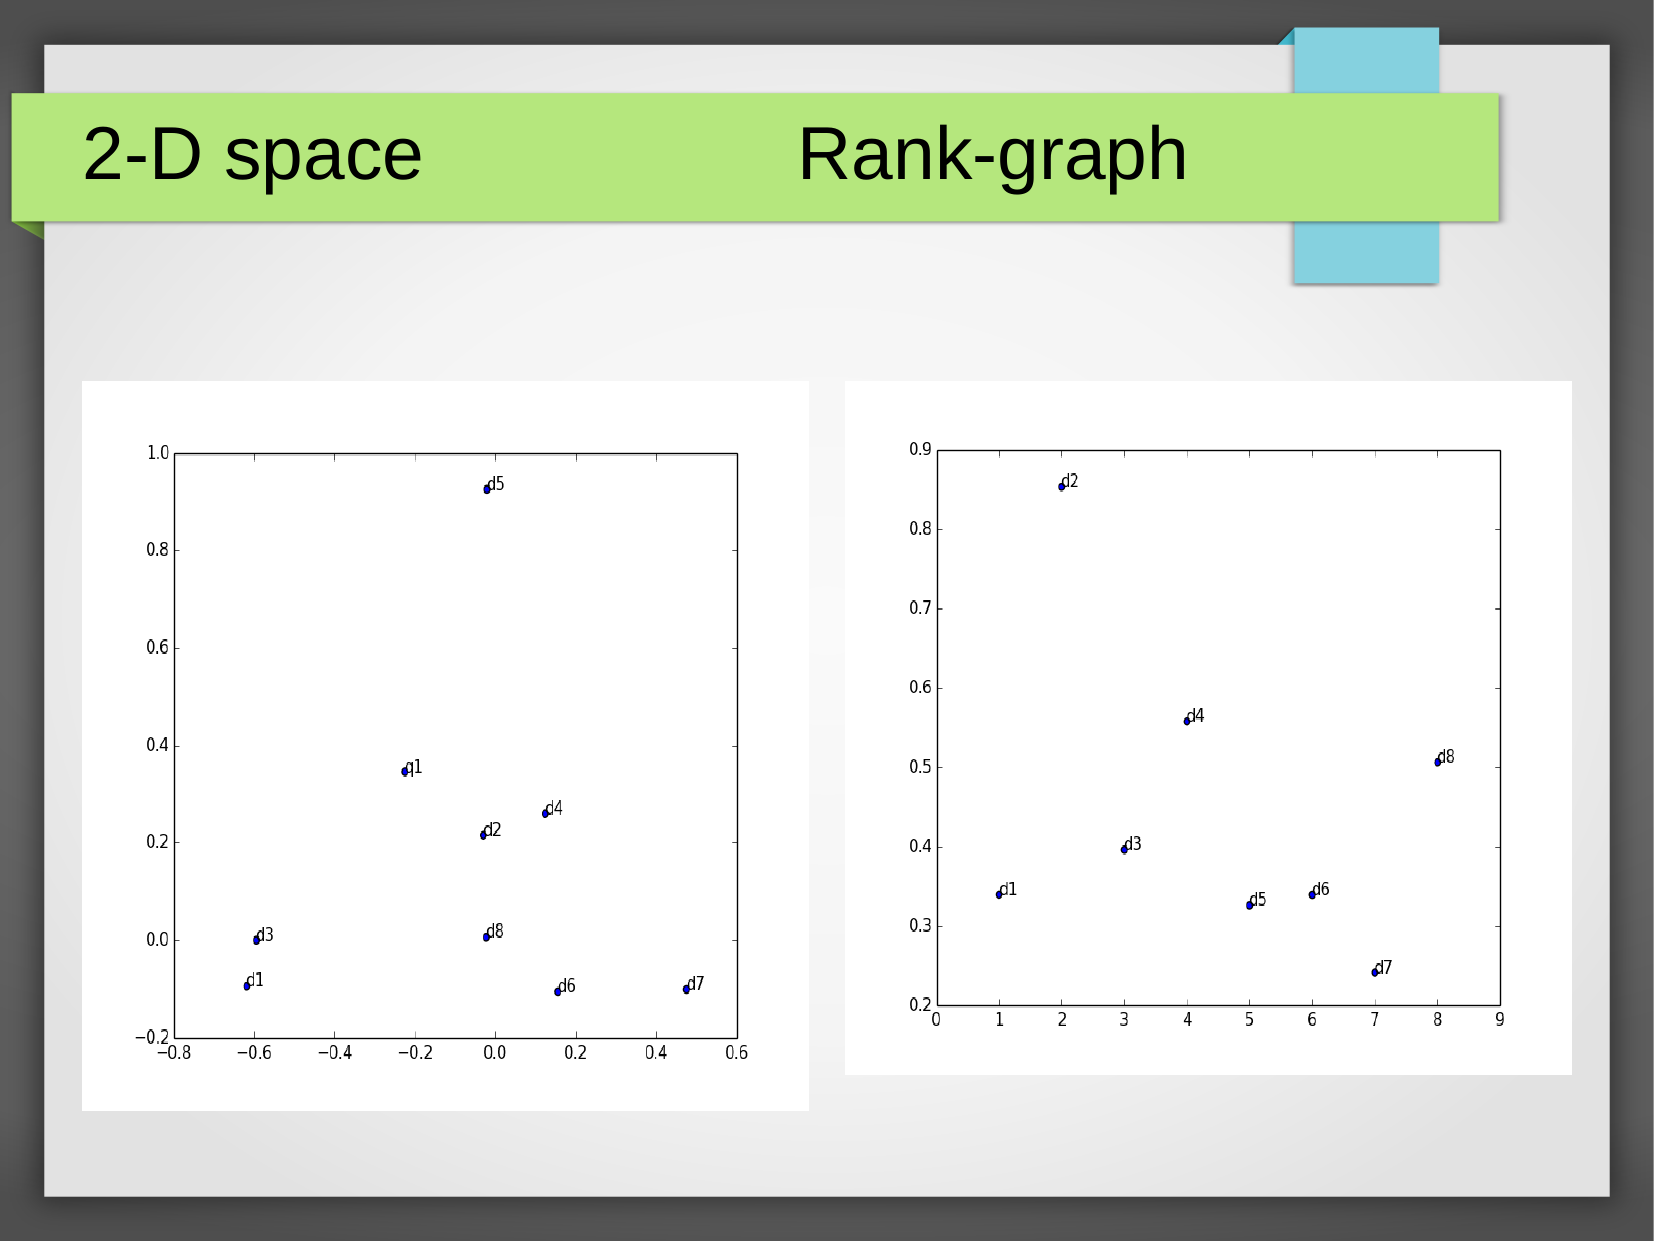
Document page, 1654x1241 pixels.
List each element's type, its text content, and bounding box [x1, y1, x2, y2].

title 2-D space Rank-graph [82, 94, 1264, 213]
picture [0, 0, 1654, 1241]
